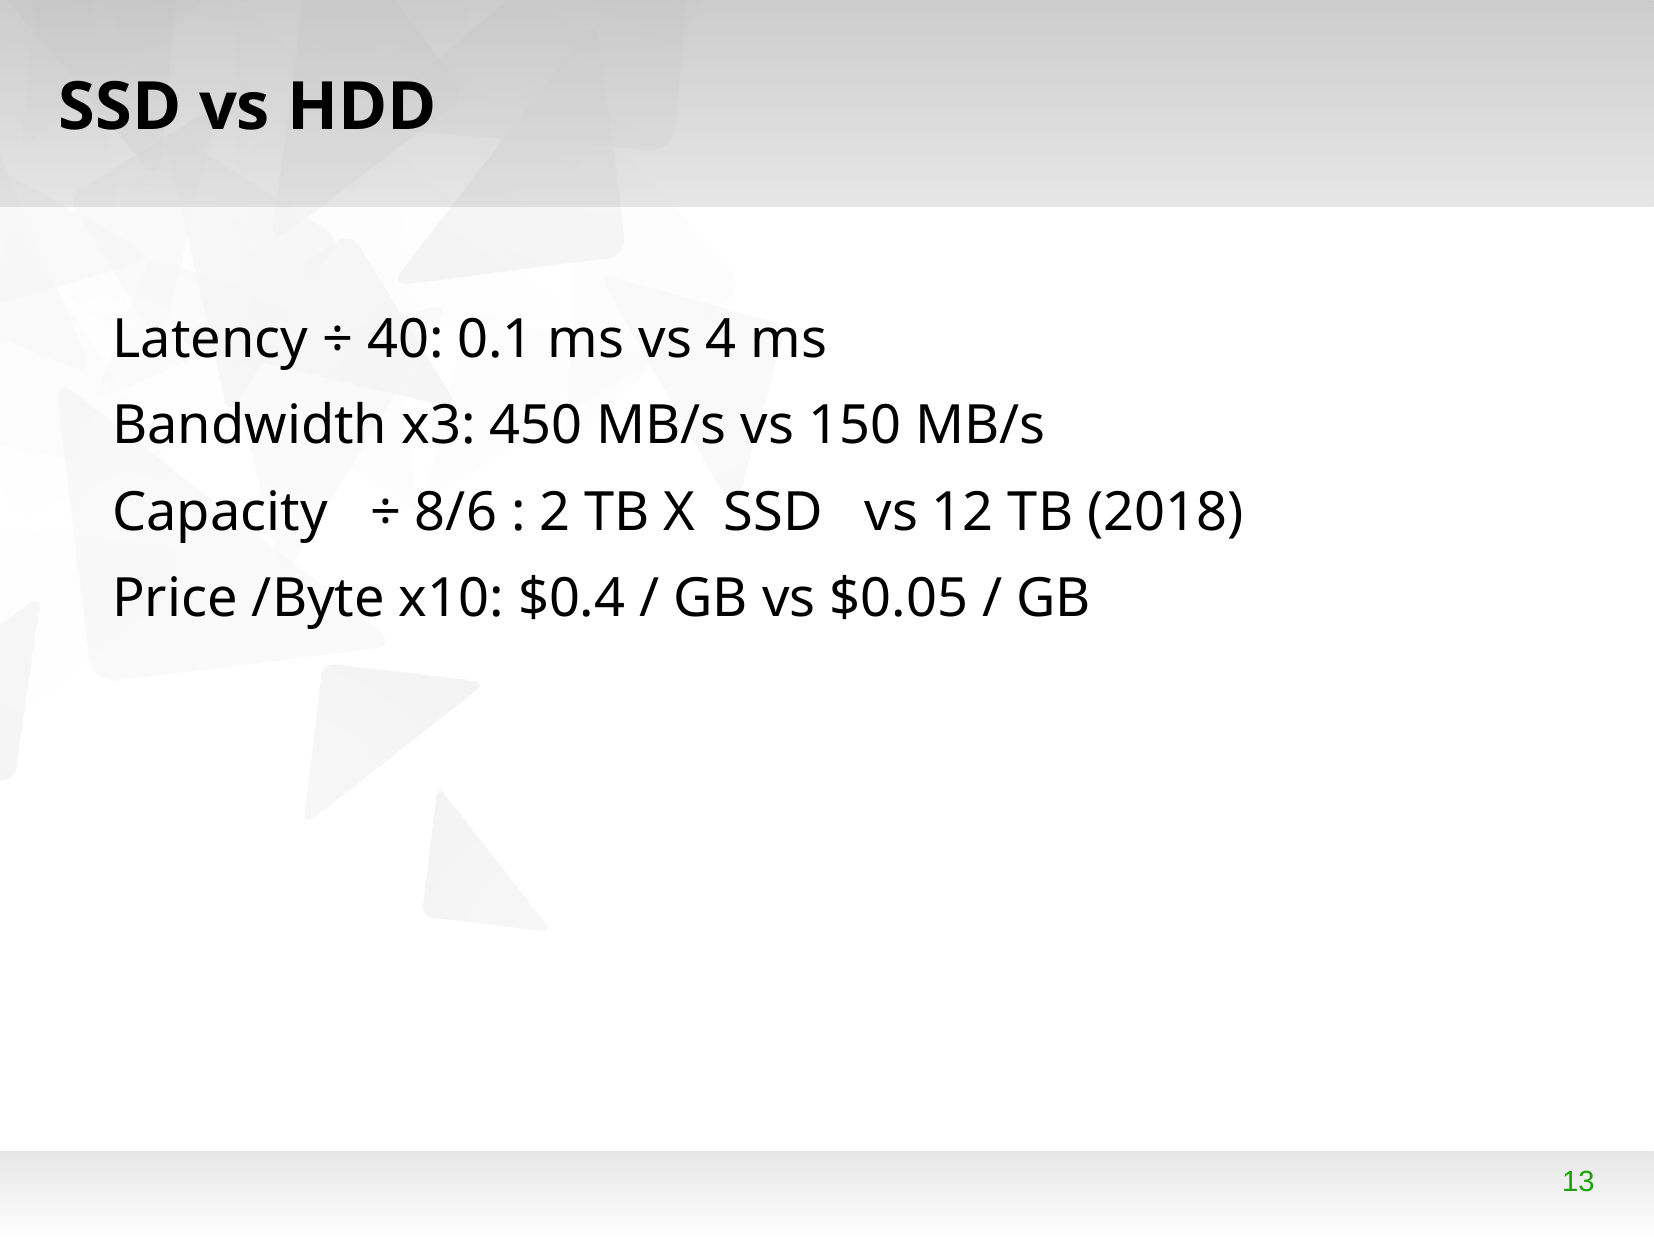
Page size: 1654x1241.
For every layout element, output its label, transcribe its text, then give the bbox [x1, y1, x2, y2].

list Latency ÷ 40: 0.1 ms vs 4 ms Bandwidth x3: 450 MB/s vs 150 MB/s Capacity ÷ 8/6 : 2 TB X SSD vs 12 TB (2018) Price /Byte x10: $0.4 / GB vs $0.05 / GB [112, 218, 1648, 938]
picture [0, 0, 783, 931]
title SSD vs HDD [59, 29, 1595, 178]
